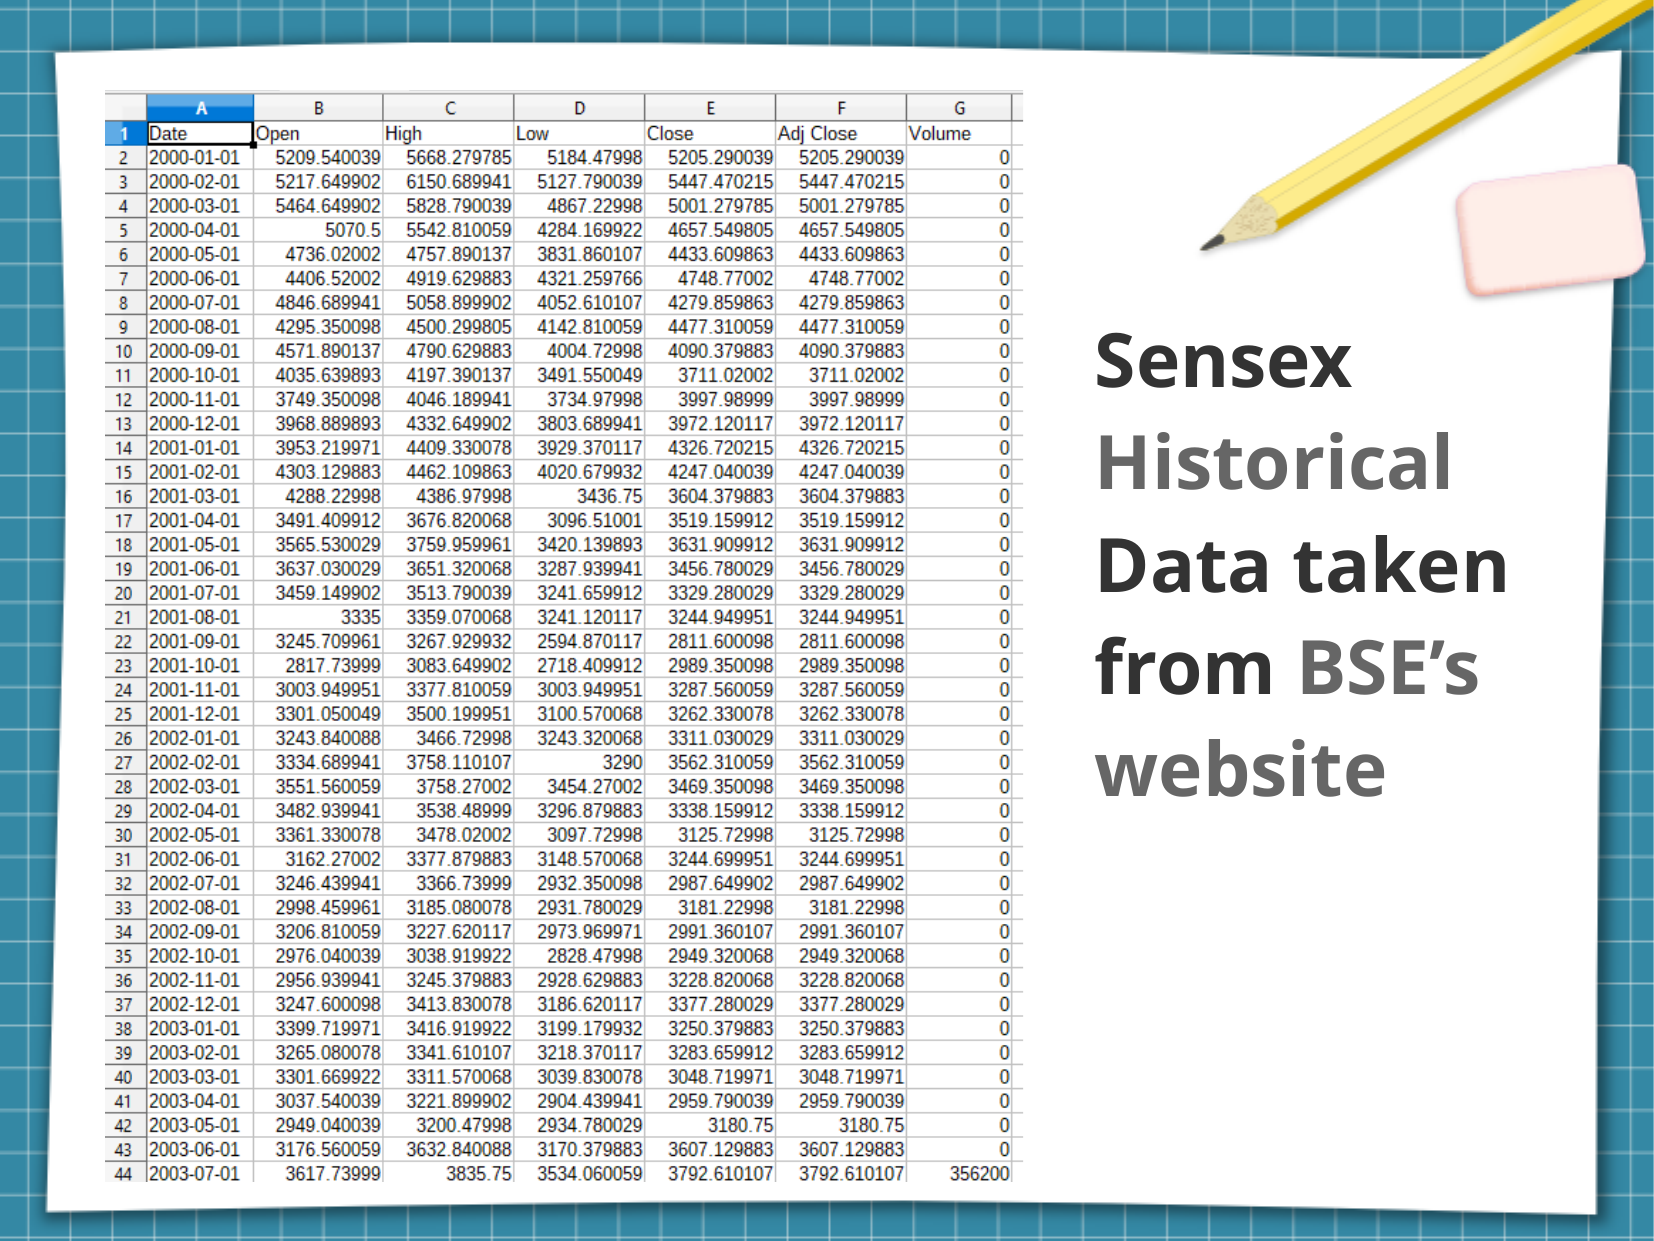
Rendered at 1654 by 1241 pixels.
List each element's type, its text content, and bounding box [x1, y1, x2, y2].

picture [0, 0, 1654, 1241]
text_box Sensex Historical Data taken from BSE’s website [1080, 300, 1546, 1055]
